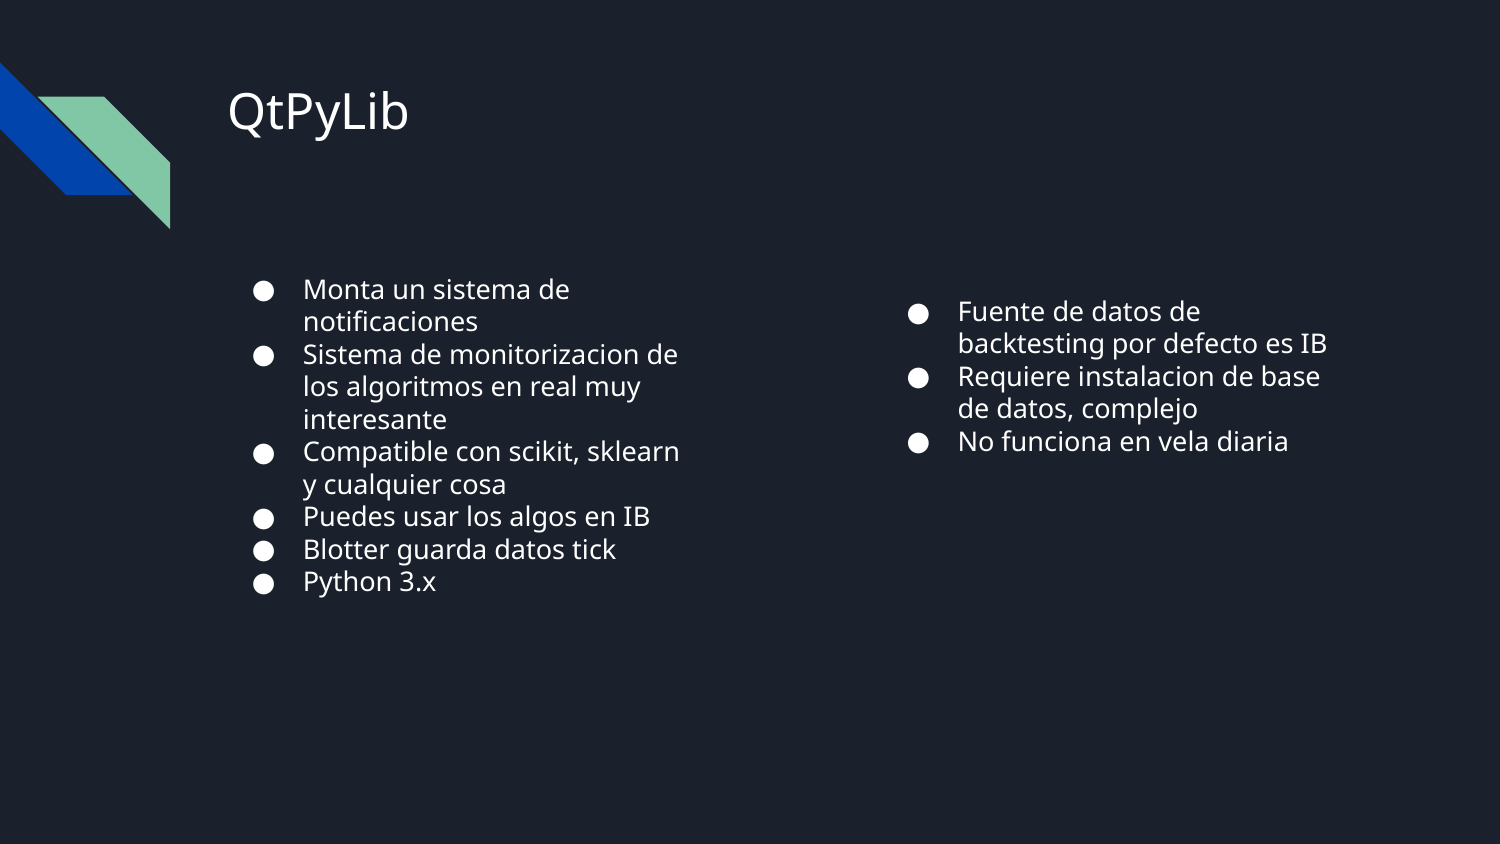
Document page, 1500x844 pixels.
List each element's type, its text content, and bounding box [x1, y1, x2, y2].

list Fuente de datos de backtesting por defecto es IB Requiere instalacion de base de datos, complejo No funciona en vela diaria [867, 279, 1368, 757]
title QtPyLib [212, 64, 1368, 215]
list Monta un sistema de notificaciones Sistema de monitorizacion de los algoritmos en real muy interesante Compatible con scikit, sklearn y cualquier cosa Puedes usar los algos en IB Blotter guarda datos tick Python 3.x [212, 257, 713, 735]
